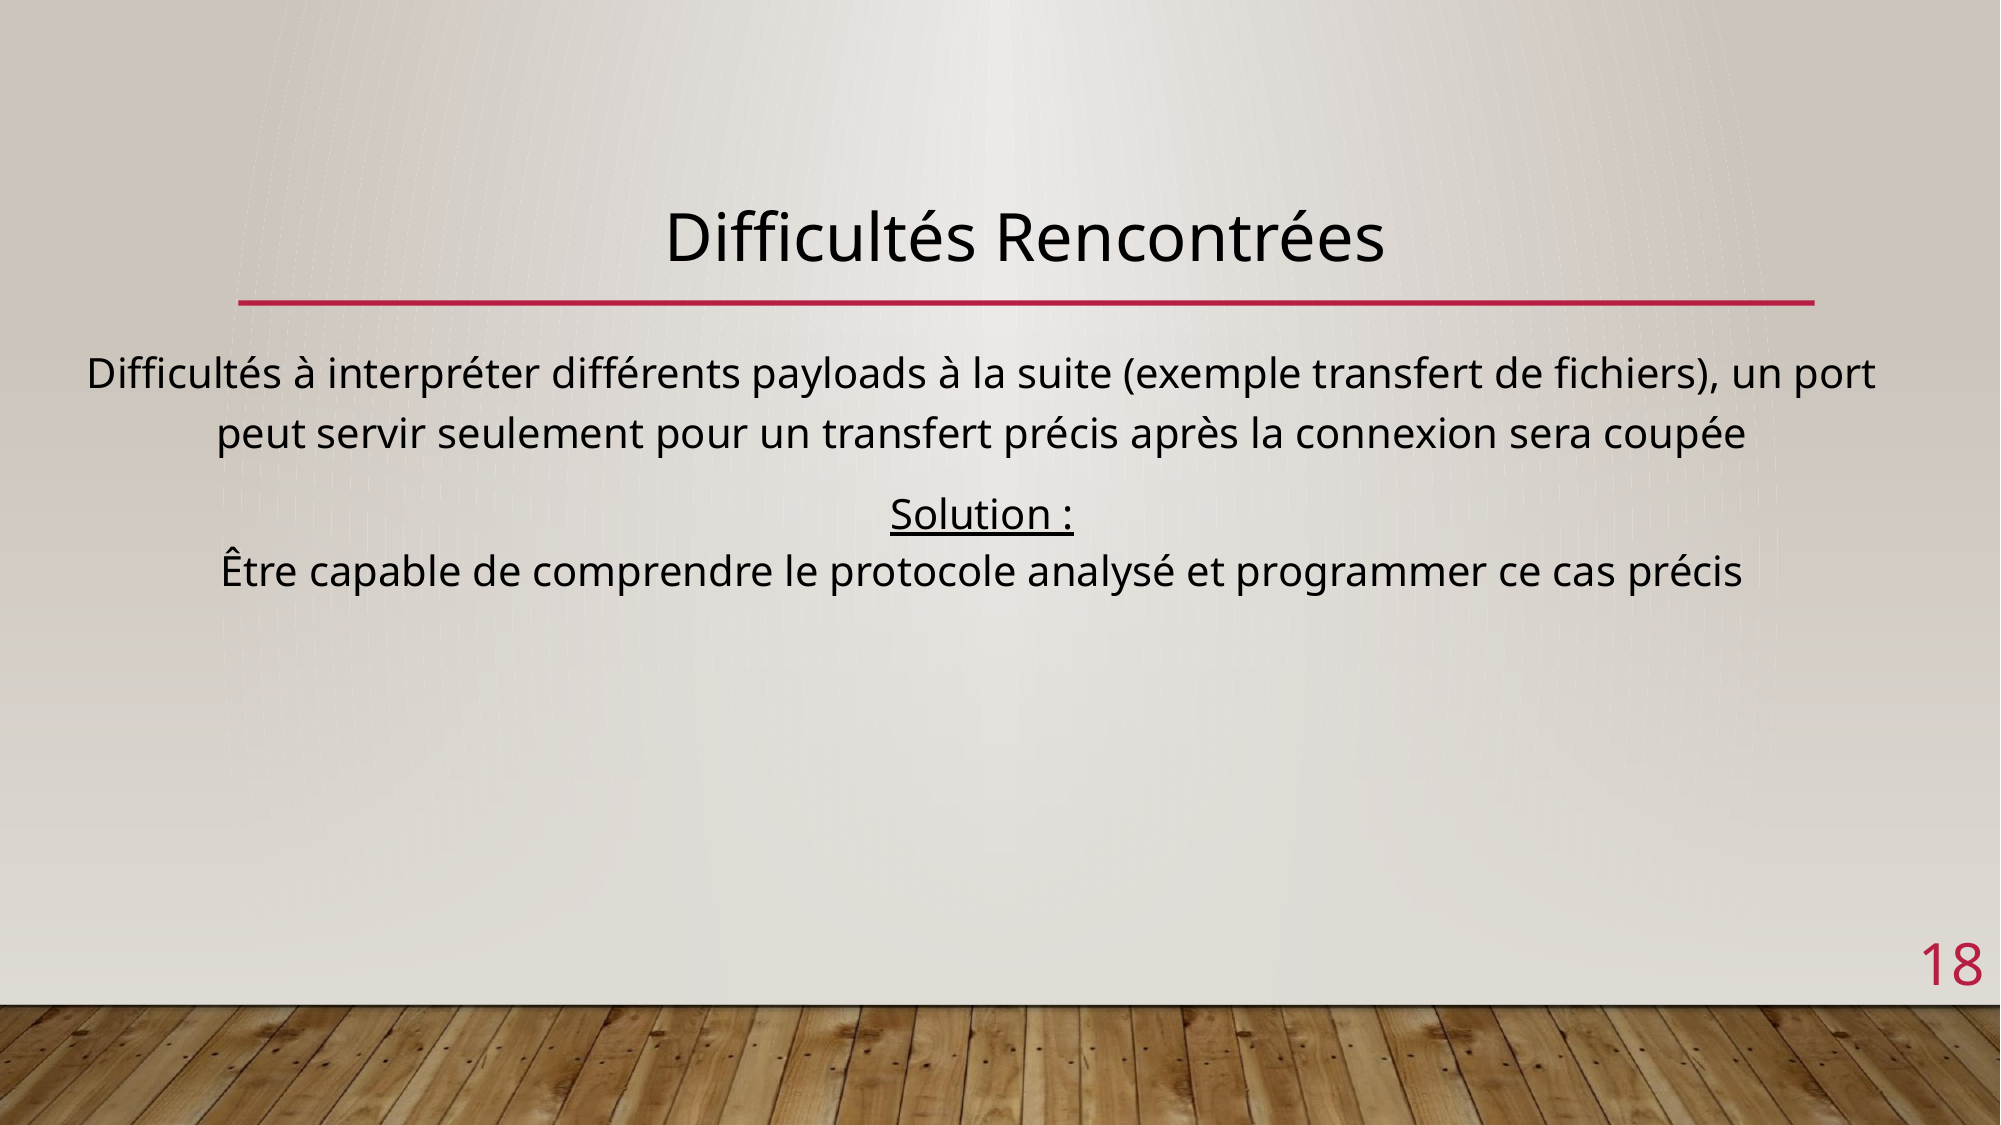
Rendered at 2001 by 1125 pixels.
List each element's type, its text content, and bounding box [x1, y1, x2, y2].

list Difficultés à interpréter différents payloads à la suite (exemple transfert de fichiers), un port peut servir seulement pour un transfert précis après la connexion sera coupée Solution : Être capable de comprendre le protocole analysé et programmer ce cas précis [31, 329, 1934, 896]
picture [0, 1005, 2000, 1125]
slide_number <number> [1866, 920, 2000, 1003]
title Difficultés Rencontrées [238, 196, 1814, 302]
